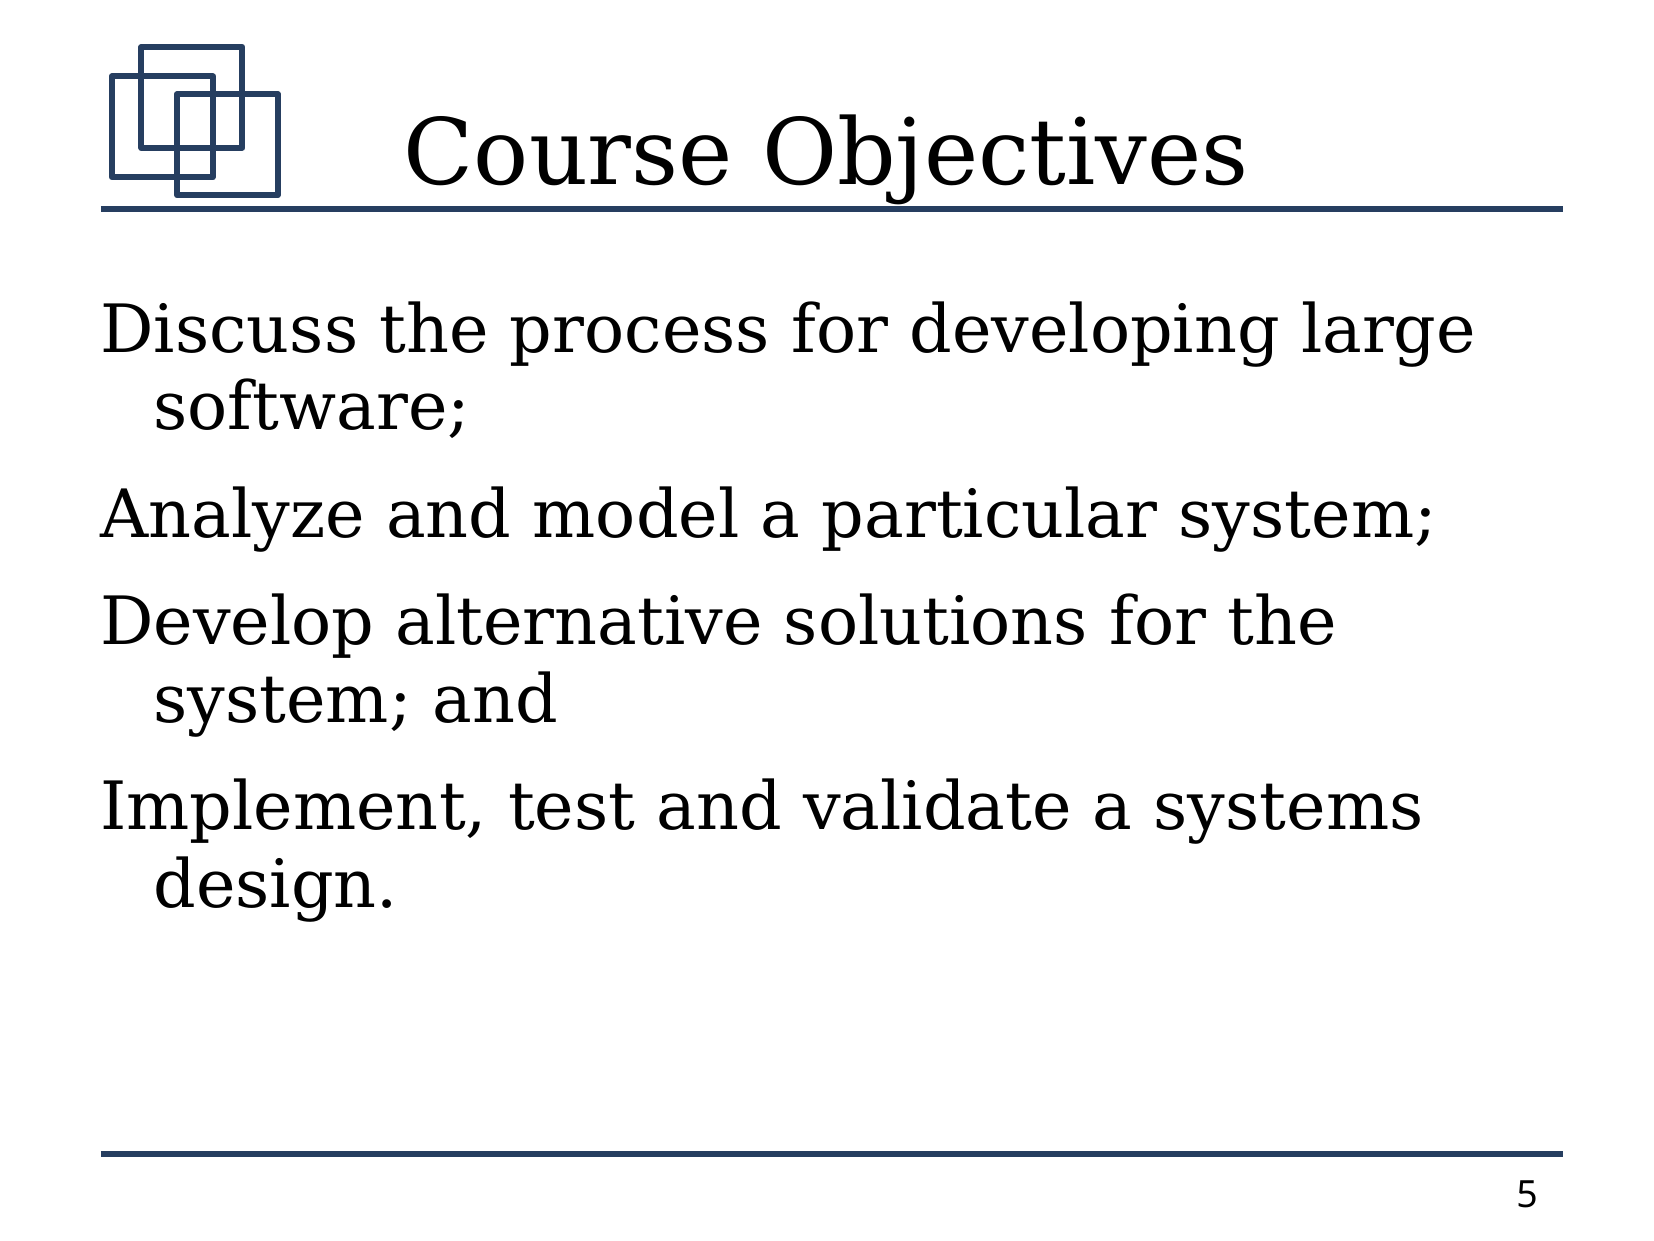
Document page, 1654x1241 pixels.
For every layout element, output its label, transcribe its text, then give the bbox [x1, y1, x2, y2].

list Discuss the process for developing large software; Analyze and model a particular system; Develop alternative solutions for the system; and Implement, test and validate a systems design. [82, 290, 1571, 1109]
title Course Objectives [82, 49, 1571, 257]
